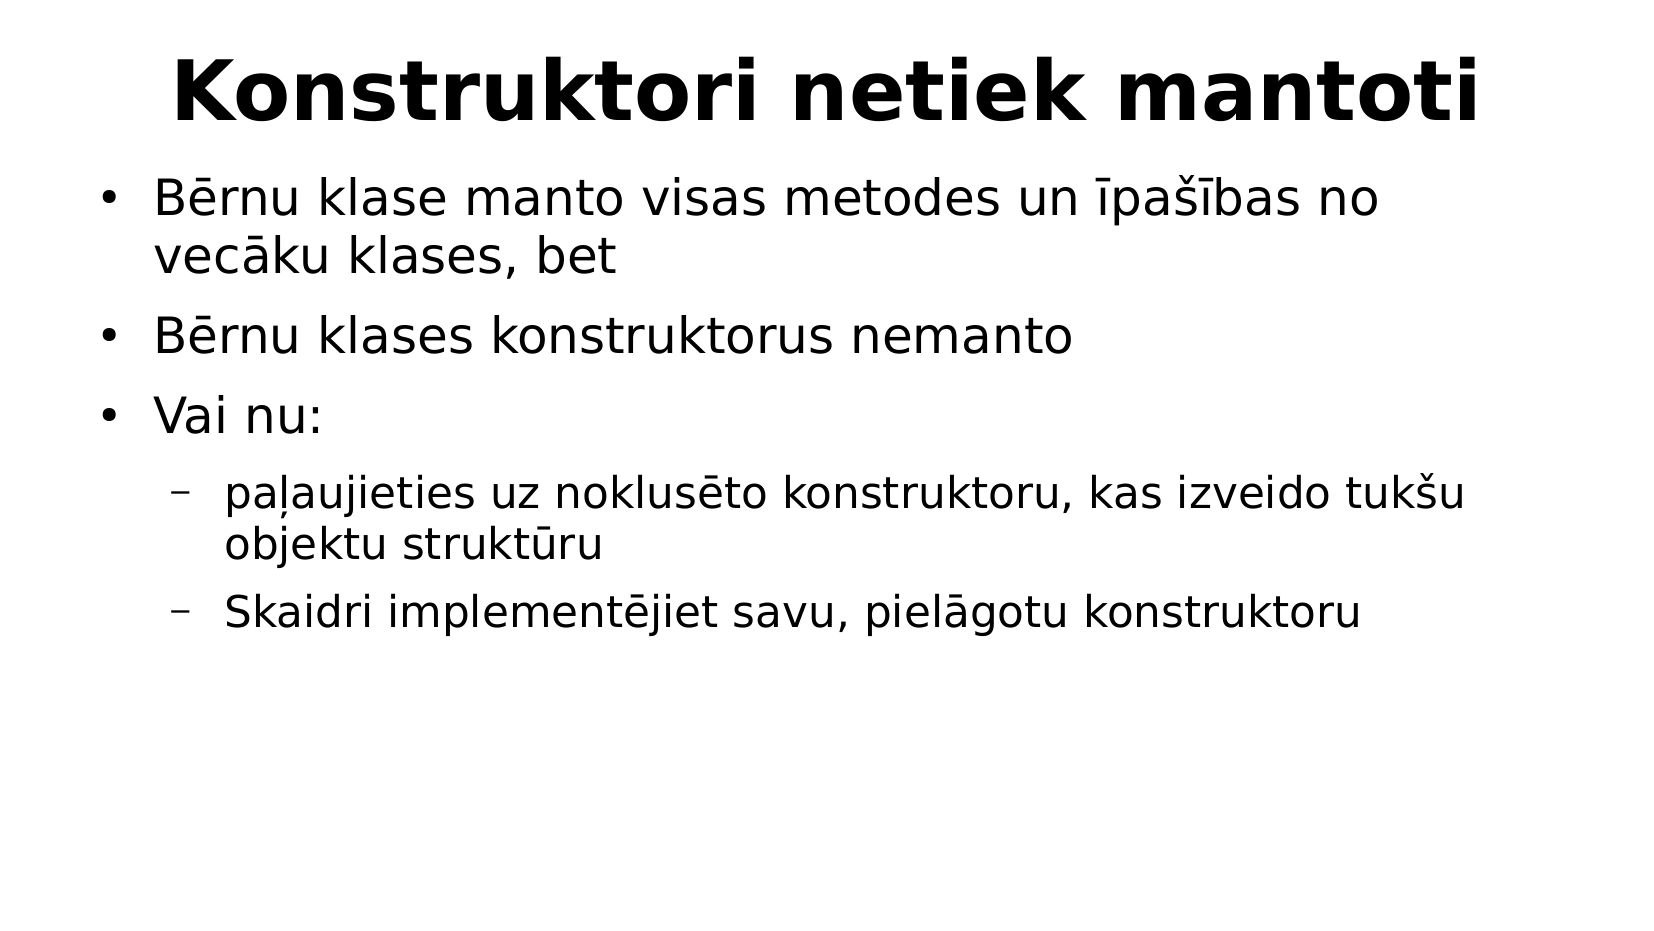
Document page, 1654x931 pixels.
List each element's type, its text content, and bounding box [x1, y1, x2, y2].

title Konstruktori netiek mantoti [82, 37, 1571, 147]
list Bērnu klase manto visas metodes un īpašības no vecāku klases, bet Bērnu klases konstruktorus nemanto Vai nu: paļaujieties uz noklusēto konstruktoru, kas izveido tukšu objektu struktūru Skaidri implementējiet savu, pielāgotu konstruktoru [82, 168, 1538, 889]
